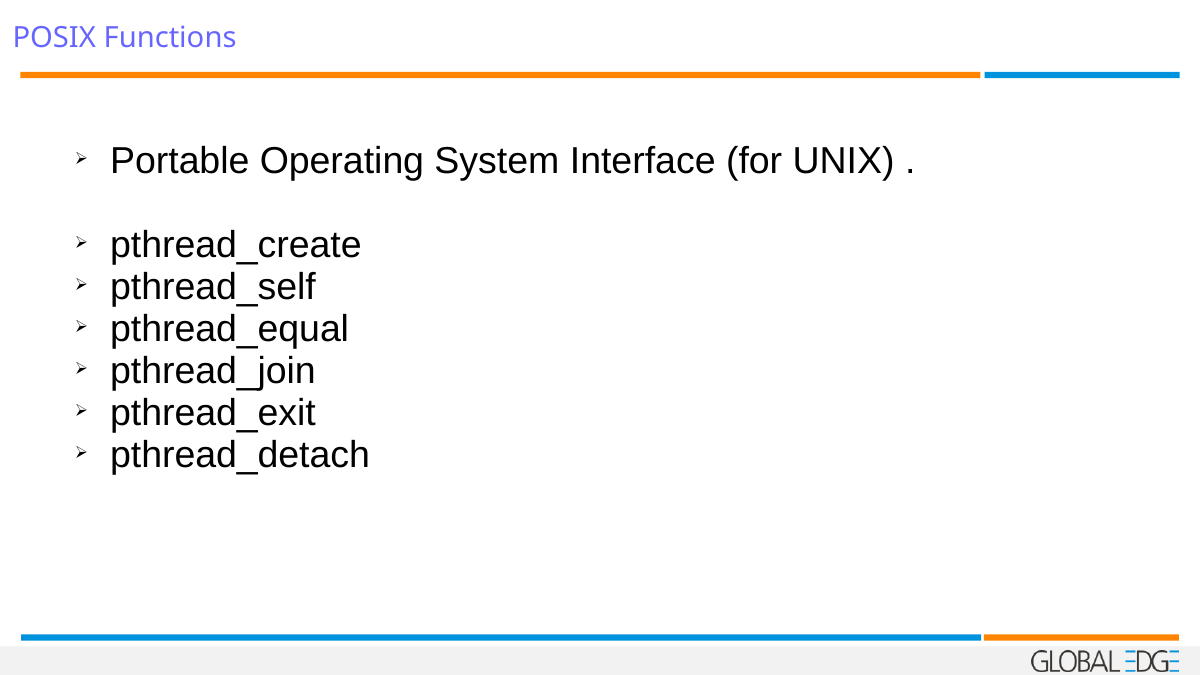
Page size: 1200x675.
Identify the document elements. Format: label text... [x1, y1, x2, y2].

text_box Portable Operating System Interface (for UNIX) . pthread_create pthread_self pthread_equal pthread_join pthread_exit pthread_detach [60, 132, 991, 526]
title POSIX Functions [12, 9, 1088, 63]
picture [1031, 650, 1179, 672]
